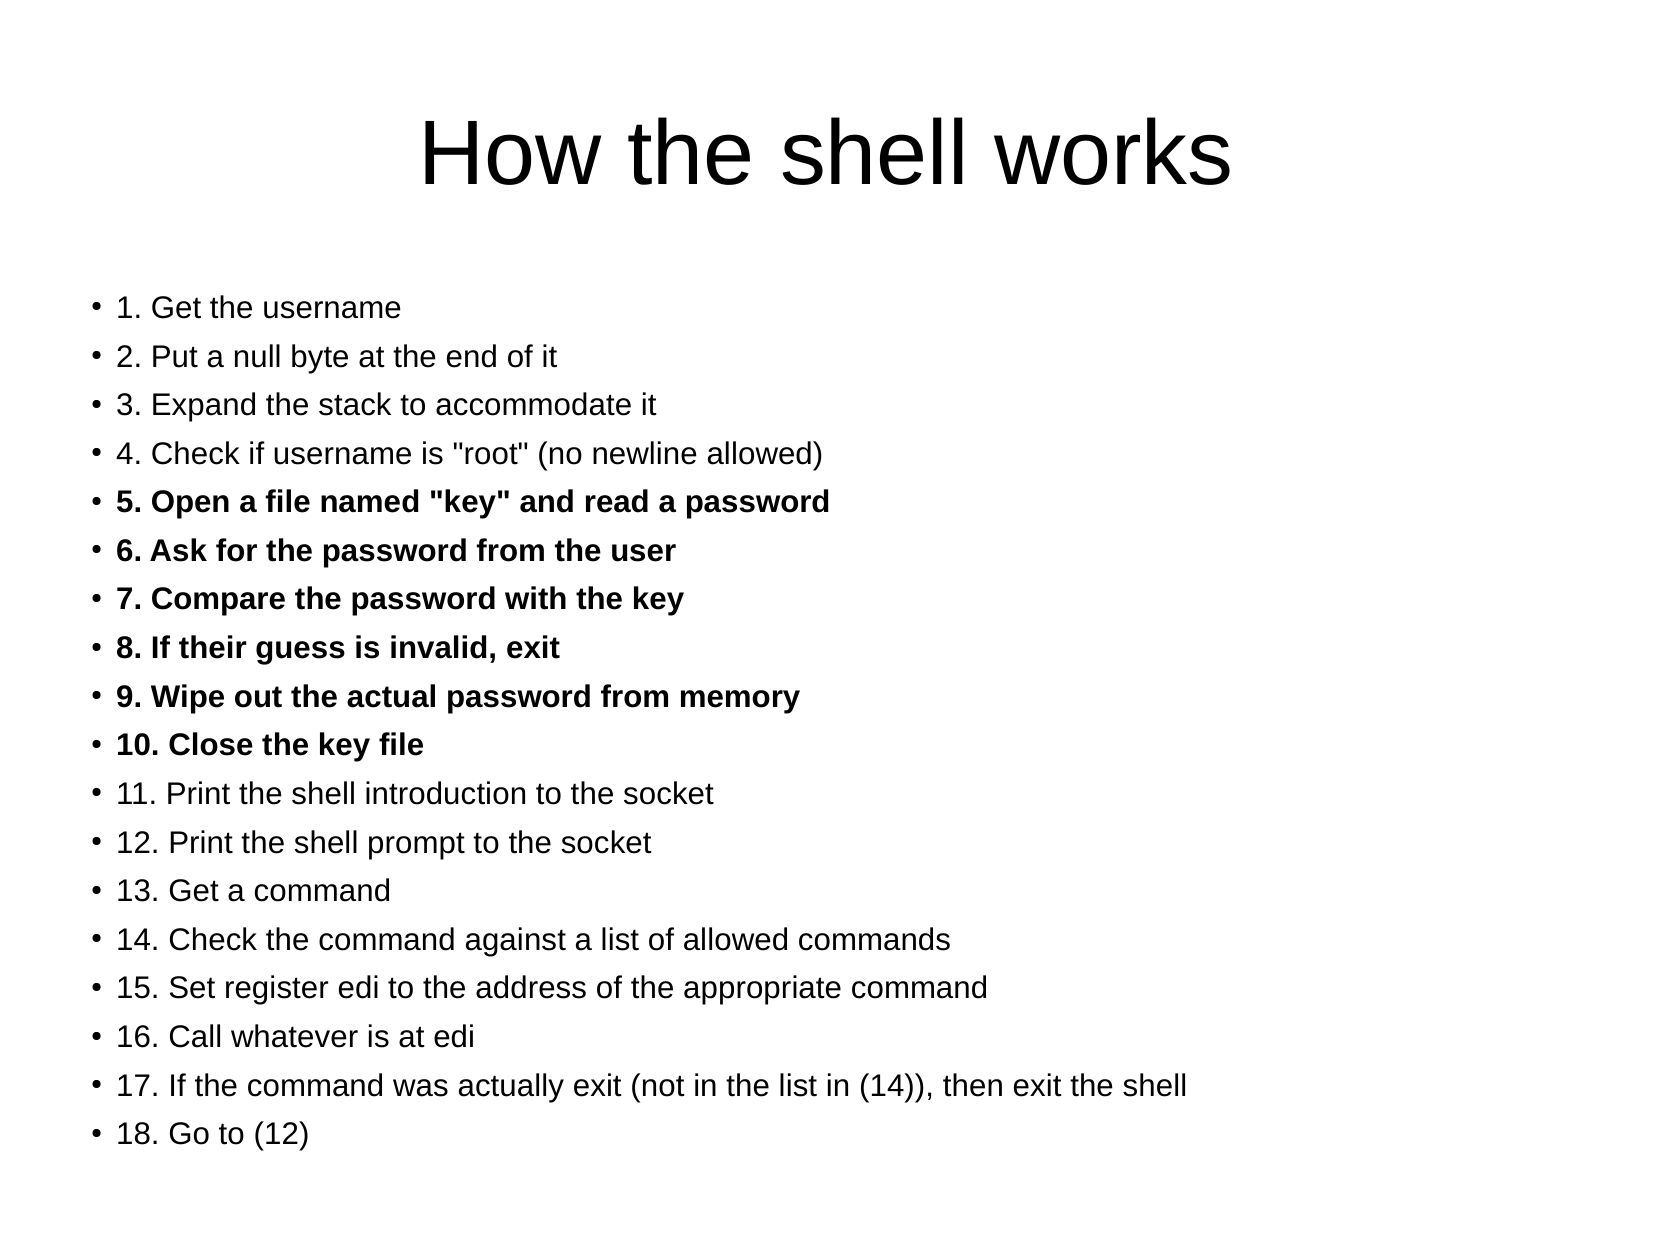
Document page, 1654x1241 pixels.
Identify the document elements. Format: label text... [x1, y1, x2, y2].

list 1. Get the username 2. Put a null byte at the end of it 3. Expand the stack to accommodate it 4. Check if username is "root" (no newline allowed) 5. Open a file named "key" and read a password 6. Ask for the password from the user 7. Compare the password with the key 8. If their guess is invalid, exit 9. Wipe out the actual password from memory 10. Close the key file 11. Print the shell introduction to the socket 12. Print the shell prompt to the socket 13. Get a command 14. Check the command against a list of allowed commands 15. Set register edi to the address of the appropriate command 16. Call whatever is at edi 17. If the command was actually exit (not in the list in (14)), then exit the shell 18. Go to (12) [82, 290, 1571, 1171]
title How the shell works [82, 49, 1571, 257]
